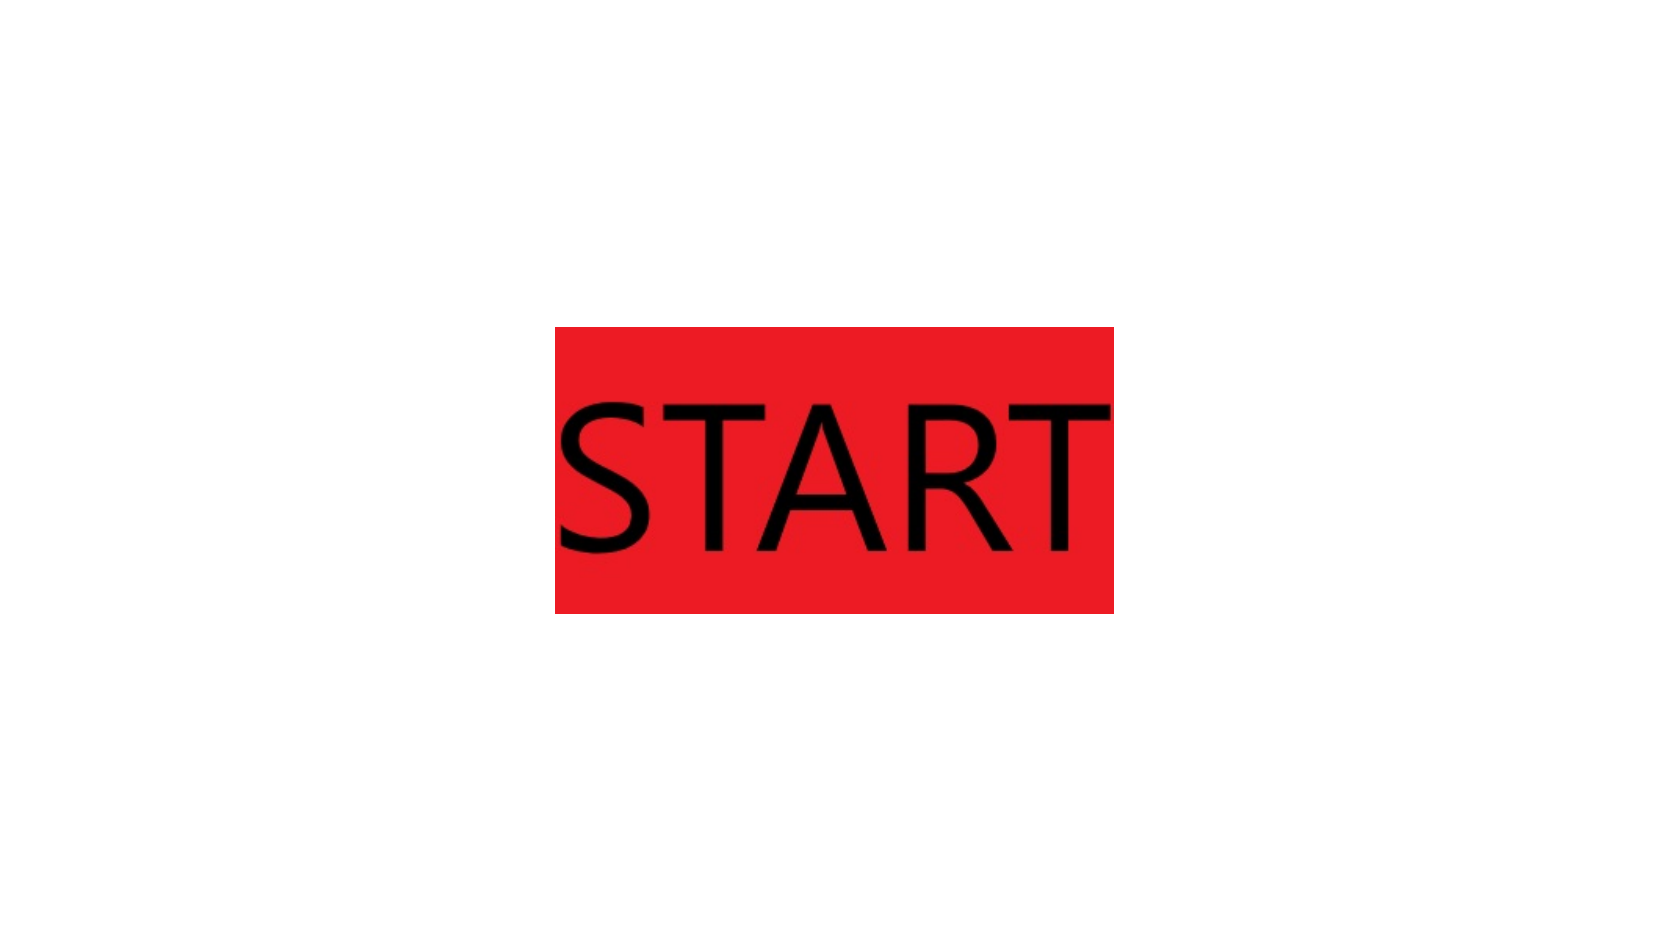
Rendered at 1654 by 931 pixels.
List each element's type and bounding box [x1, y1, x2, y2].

picture [555, 327, 1114, 614]
